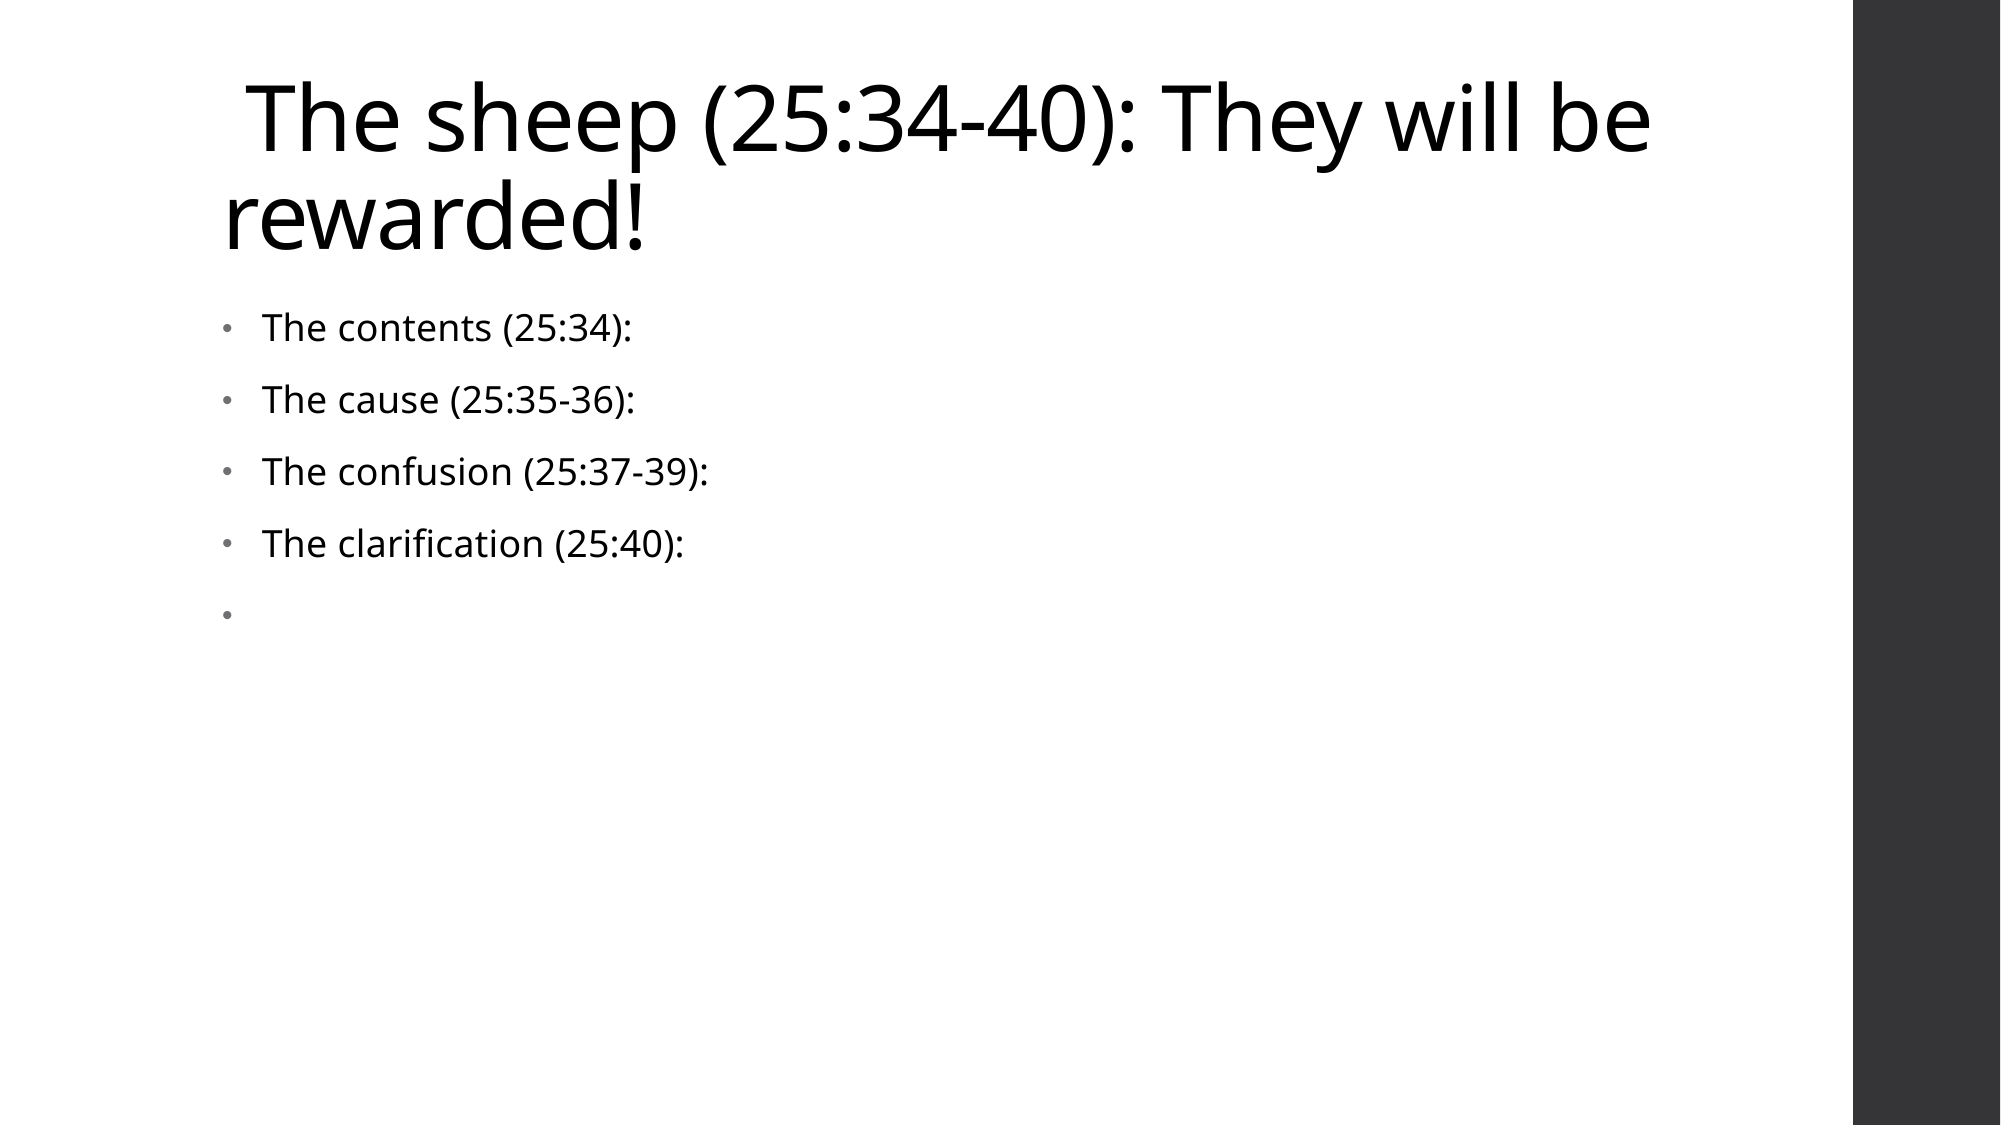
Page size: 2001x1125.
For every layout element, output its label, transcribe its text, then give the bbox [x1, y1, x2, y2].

title The sheep (25:34-40): They will be rewarded! [206, 60, 1797, 278]
list The contents (25:34): The cause (25:35-36): The confusion (25:37-39): The clarification (25:40): [206, 299, 1617, 1014]
